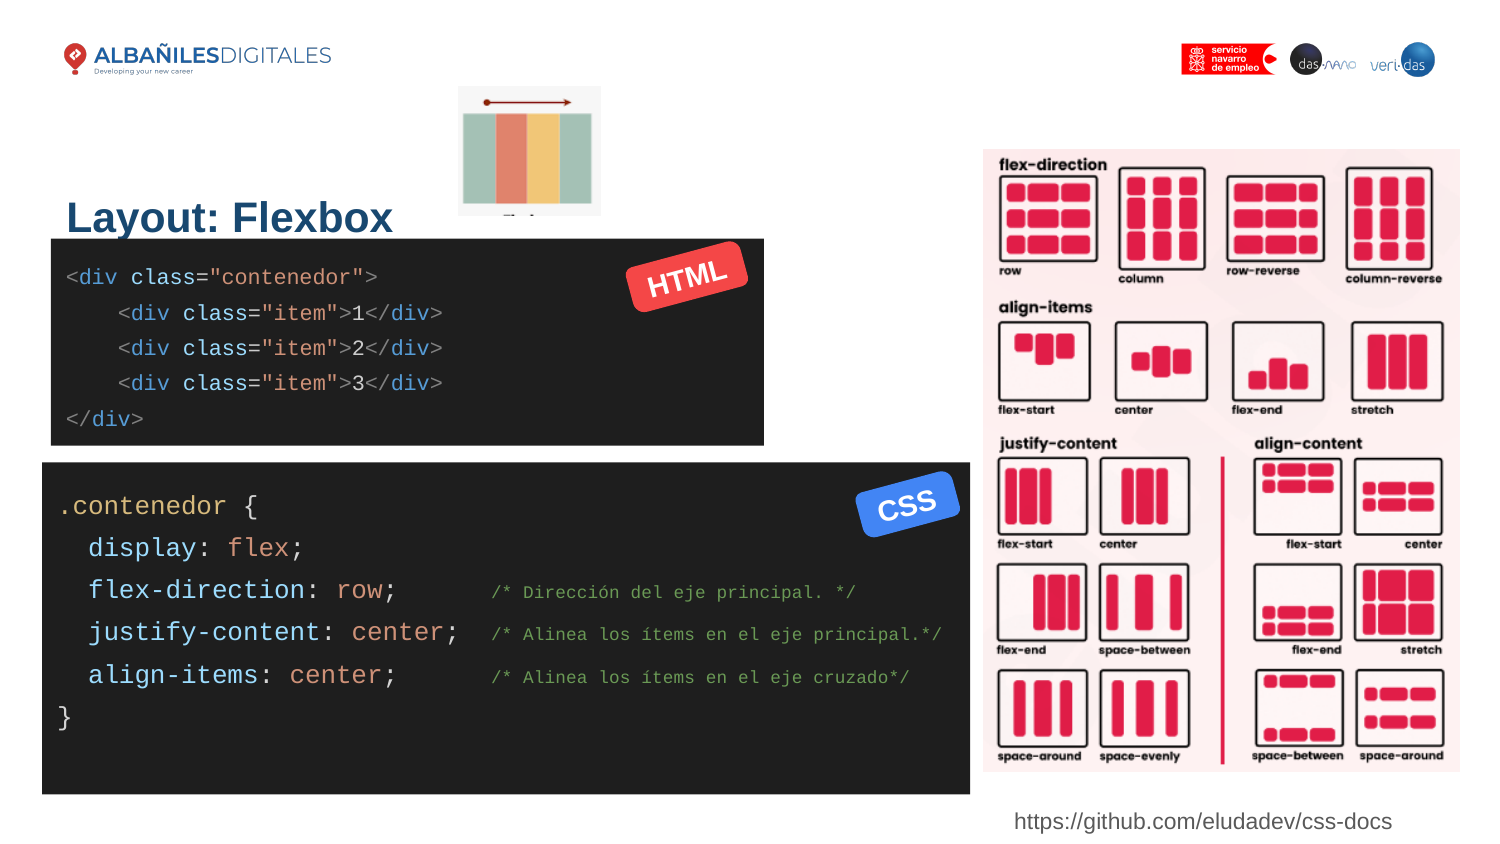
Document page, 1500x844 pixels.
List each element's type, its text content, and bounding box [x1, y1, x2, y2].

picture [458, 86, 601, 216]
text_box CSS [855, 471, 960, 538]
text_box <div class="contenedor"> <div class="item">1</div> <div class="item">2</div> <div class="item">3</div> </div> [50, 238, 764, 446]
picture [1370, 42, 1435, 77]
text_box Layout: Flexbox [66, 179, 983, 241]
picture [1181, 43, 1277, 75]
picture [1290, 43, 1356, 75]
text_box HTML [625, 241, 748, 313]
text_box https://github.com/eludadev/css-docs [999, 791, 1473, 844]
text_box .contenedor { display: flex; flex-direction: row; /* Dirección del eje principal. */ justify-content: center; /* Alinea los ítems en el eje principal.*/ align-items: center; /* Alinea los ítems en el eje cruzado*/ } [42, 462, 971, 795]
picture [983, 149, 1460, 772]
picture [64, 43, 332, 75]
